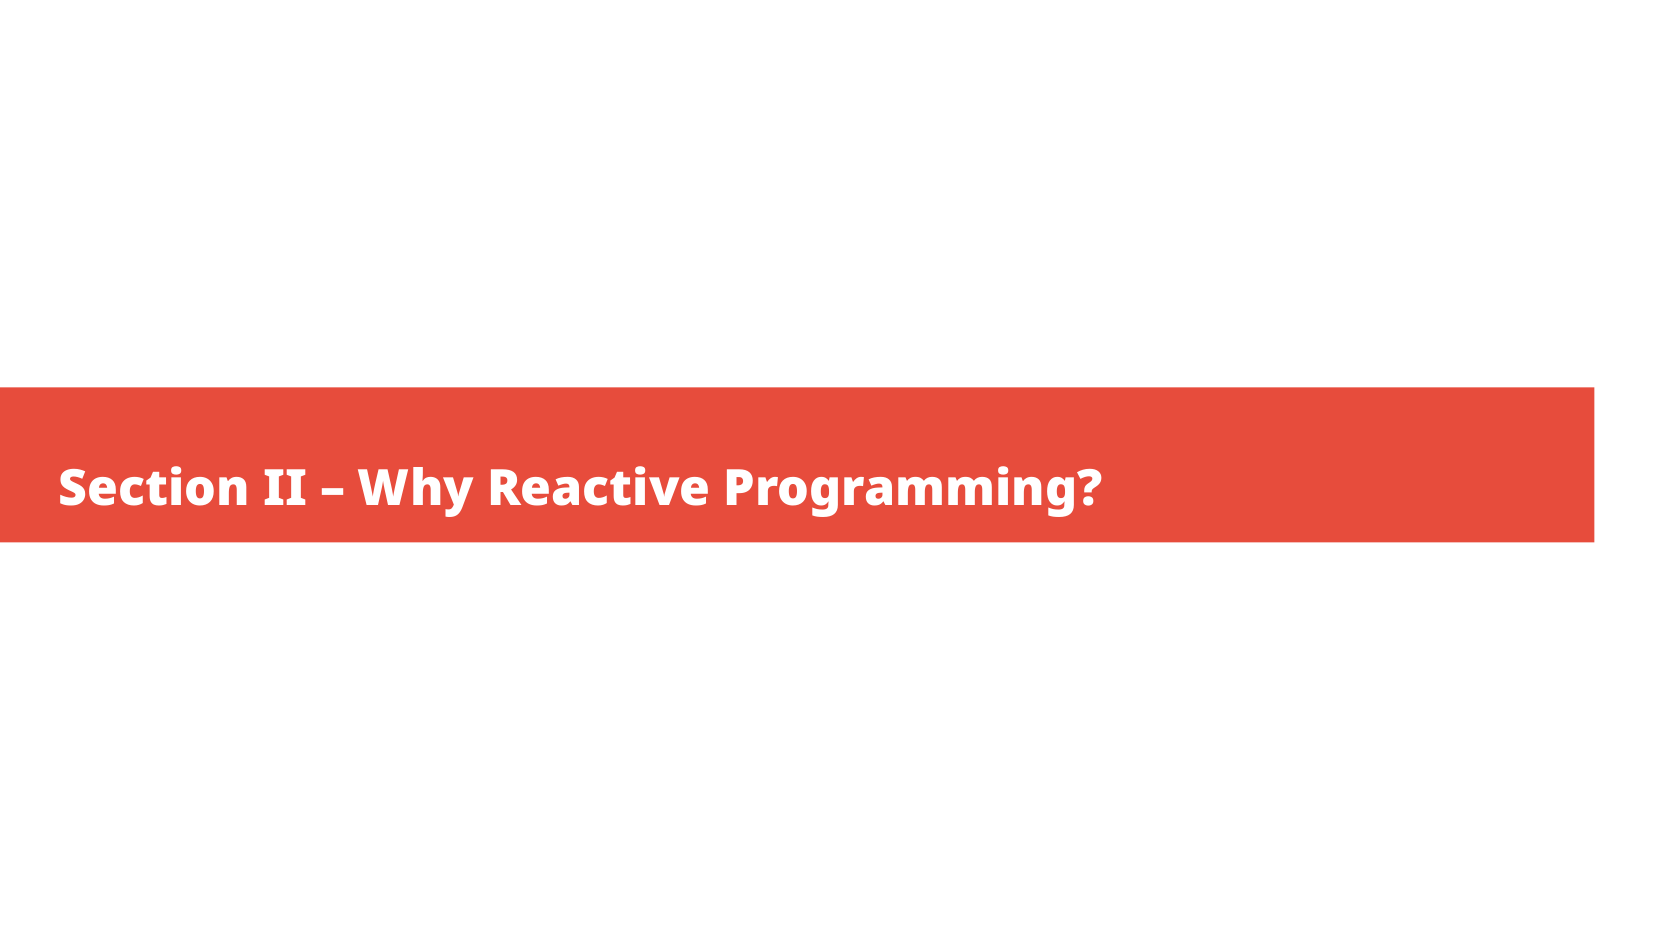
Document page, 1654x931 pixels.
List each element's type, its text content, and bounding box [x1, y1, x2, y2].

title Section II – Why Reactive Programming? [58, 409, 1595, 521]
